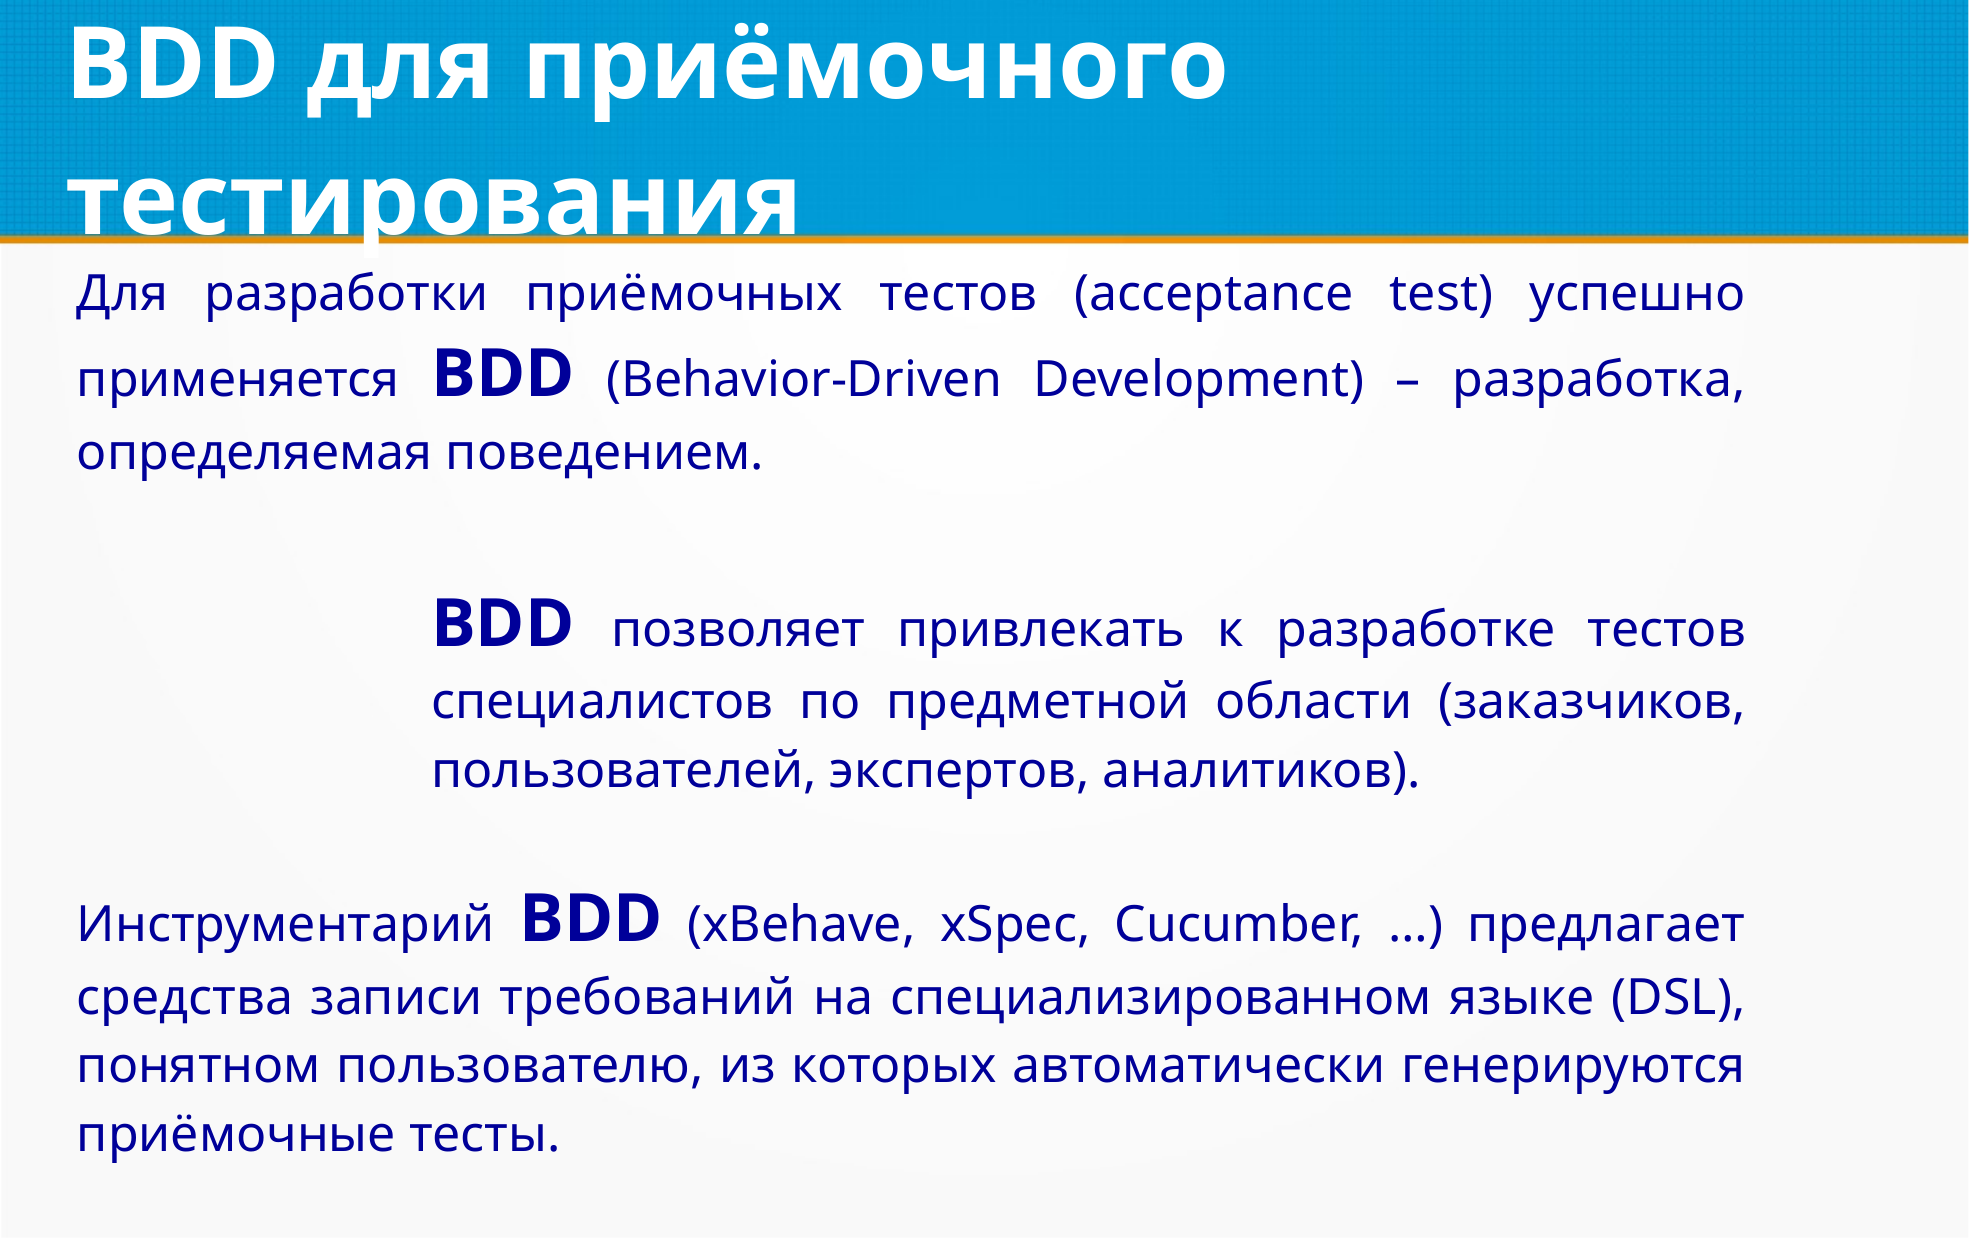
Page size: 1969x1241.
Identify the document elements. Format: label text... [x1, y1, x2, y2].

text_box BDD для приёмочного тестирования [59, 55, 1902, 200]
text_box Для разработки приёмочных тестов (acceptance test) успешно применяется BDD (Behavior-Driven Development) – разработка, определяемая поведением. BDD позволяет привлекать к разработке тестов специалистов по предметной области (заказчиков, пользователей, экспертов, аналитиков). Инструментарий BDD (xBehave, xSpec, Cucumber, …) предлагает средства записи требований на специализированном языке (DSL), понятном пользователю, из которых автоматически генерируются приёмочные тесты. [70, 250, 1907, 1209]
picture [0, 232, 1969, 1241]
